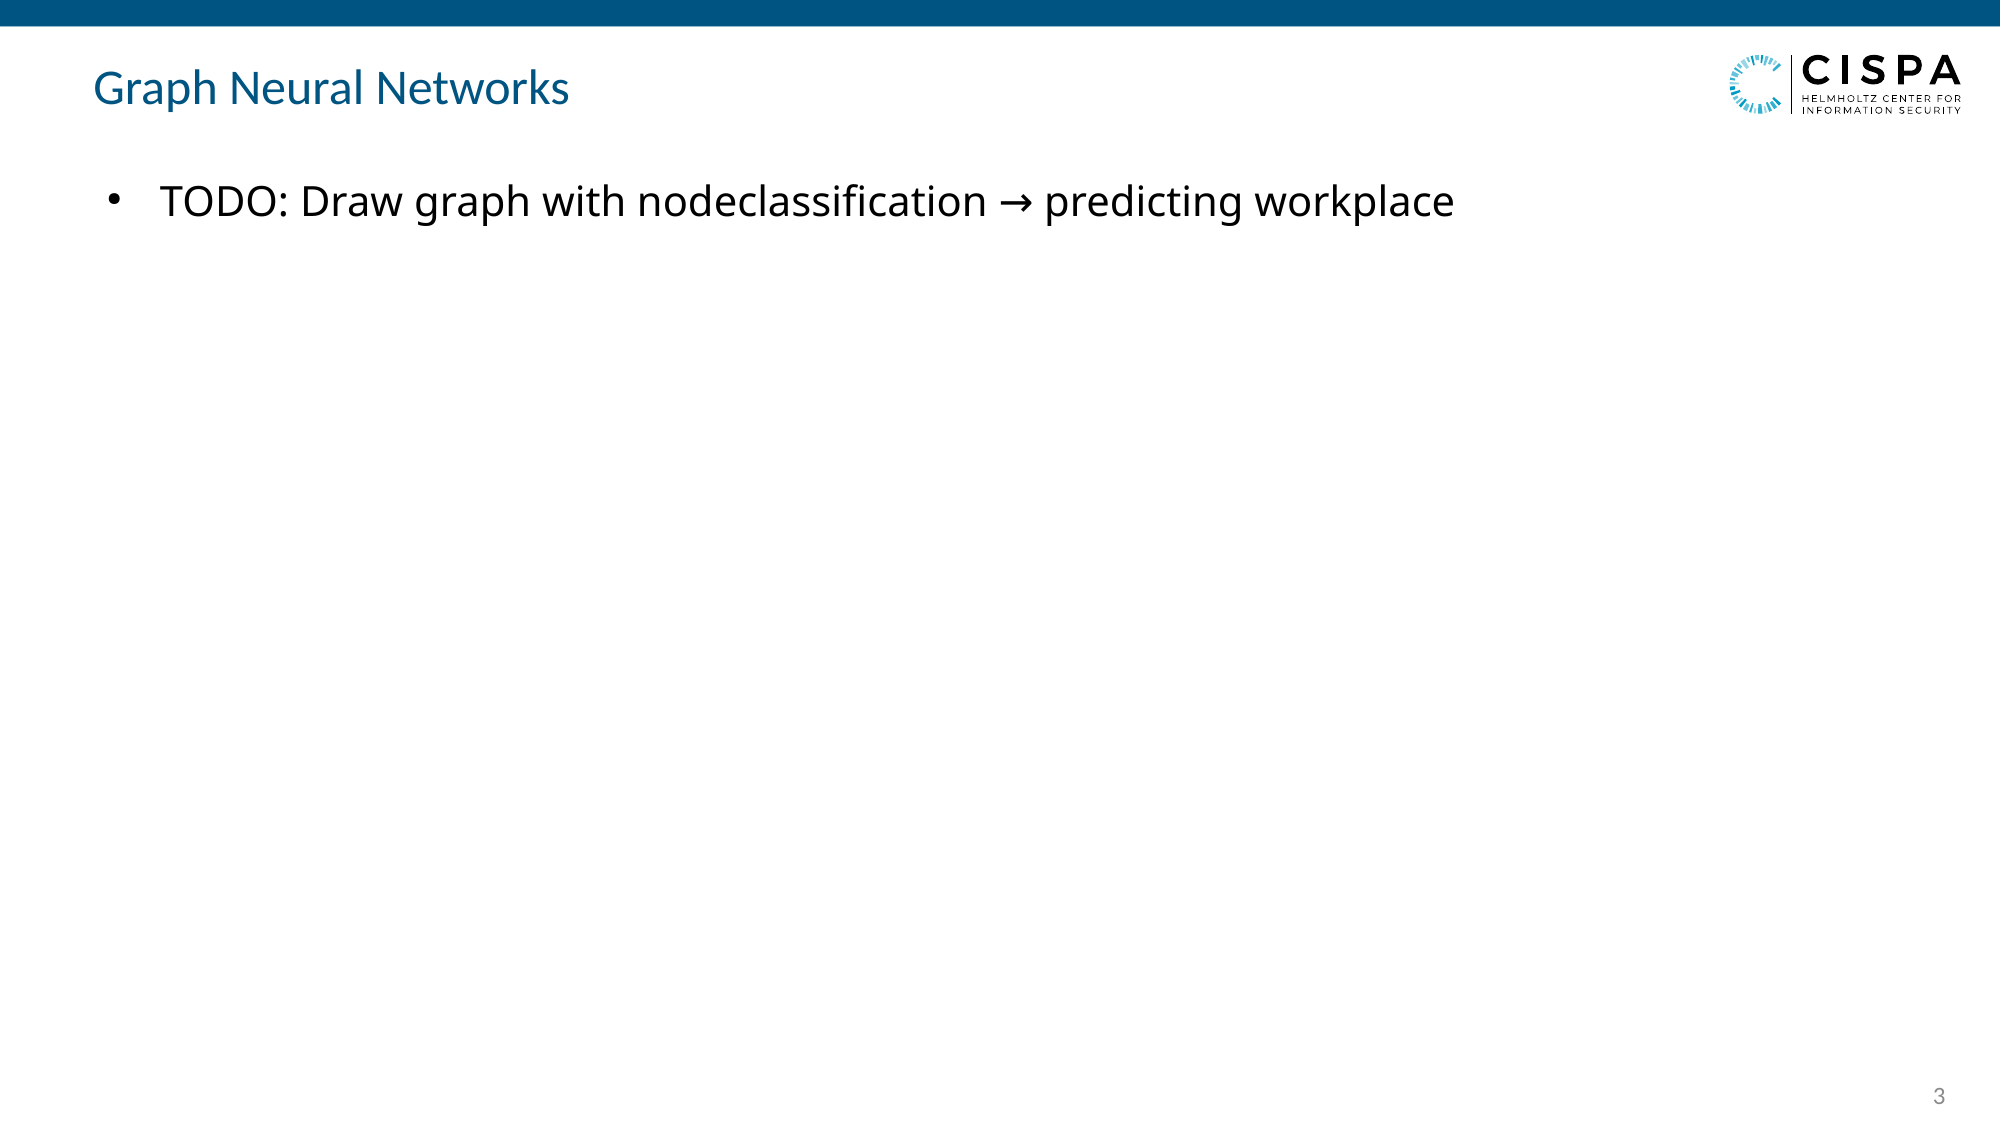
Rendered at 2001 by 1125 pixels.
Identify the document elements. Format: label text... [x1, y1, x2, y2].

slide_number <number> [1870, 1065, 1961, 1125]
title Graph Neural Networks [78, 38, 1699, 131]
list TODO: Draw graph with nodeclassification → predicting workplace [78, 170, 1922, 1024]
